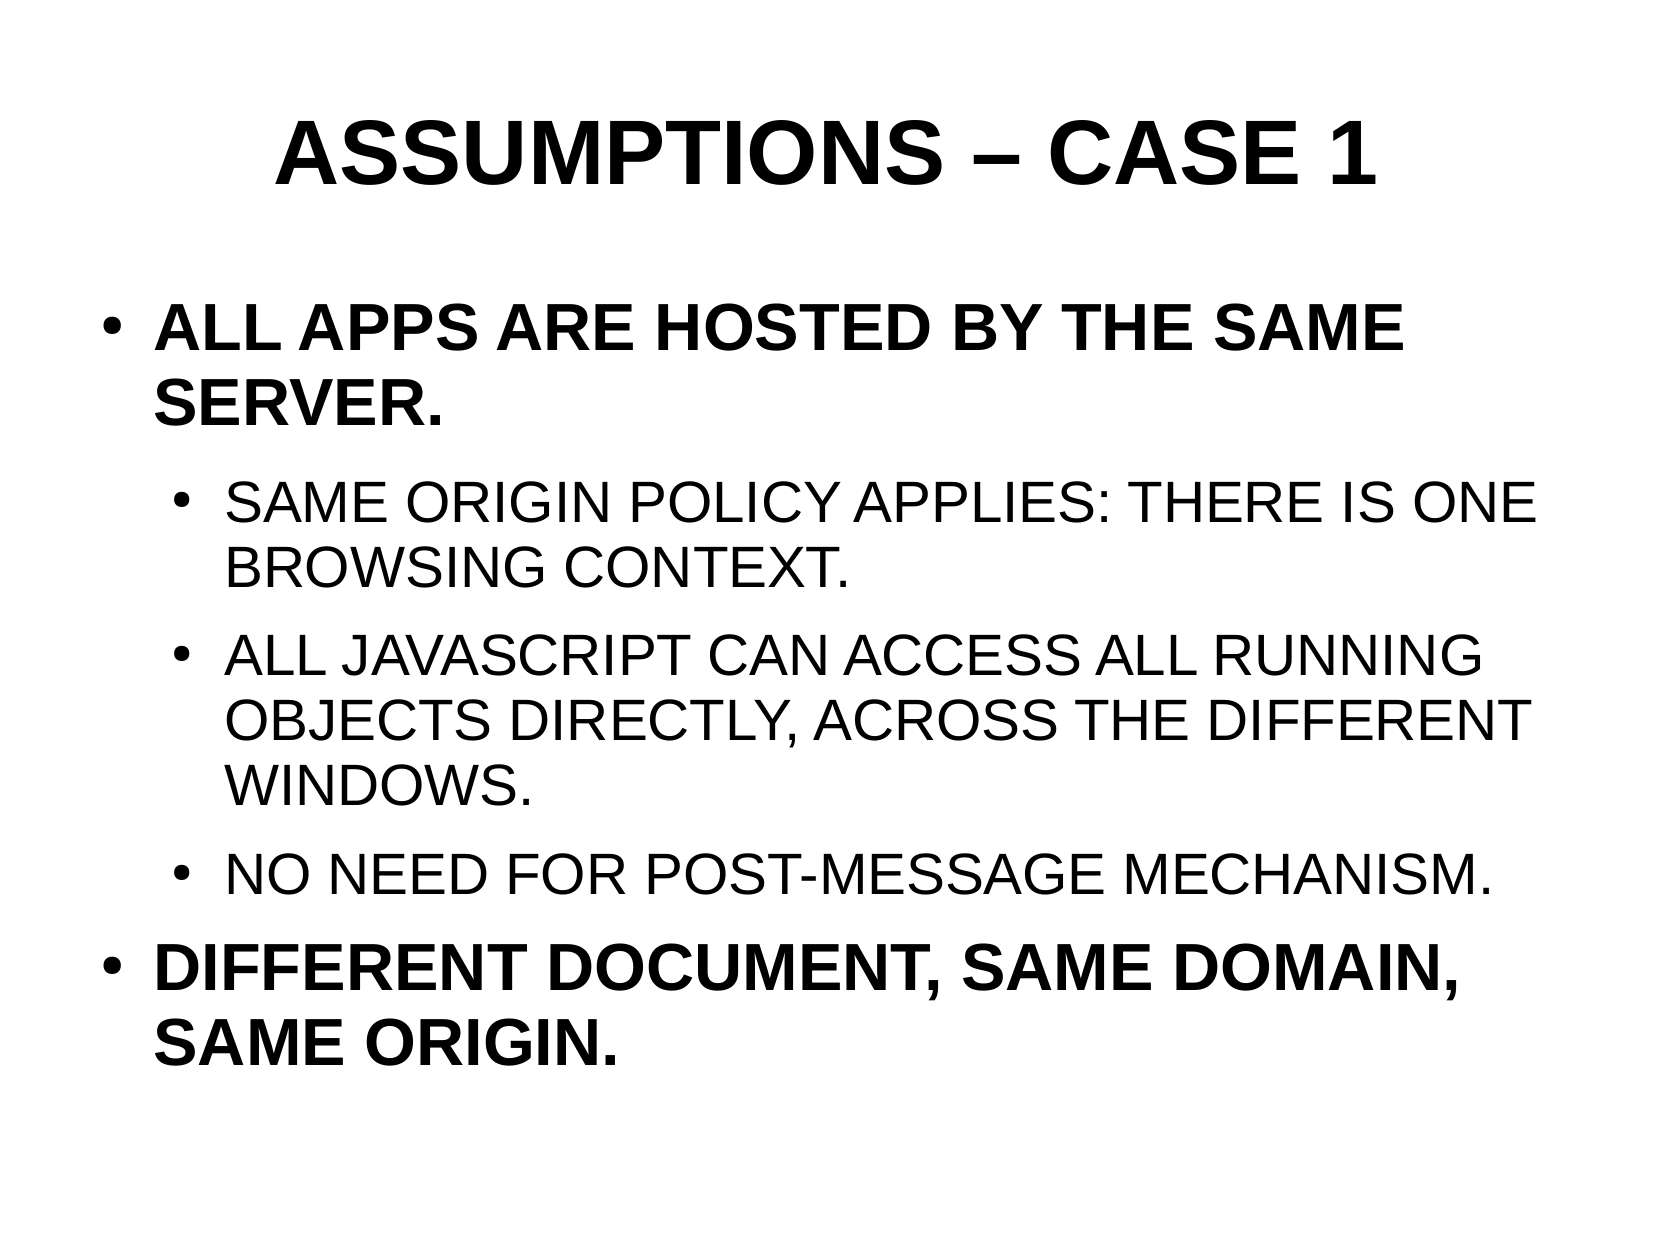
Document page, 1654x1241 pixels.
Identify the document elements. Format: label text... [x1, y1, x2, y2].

list ALL APPS ARE HOSTED BY THE SAME SERVER. SAME ORIGIN POLICY APPLIES: THERE IS ONE BROWSING CONTEXT. ALL JAVASCRIPT CAN ACCESS ALL RUNNING OBJECTS DIRECTLY, ACROSS THE DIFFERENT WINDOWS. NO NEED FOR POST-MESSAGE MECHANISM. DIFFERENT DOCUMENT, SAME DOMAIN, SAME ORIGIN. [82, 290, 1571, 1109]
title ASSUMPTIONS – CASE 1 [82, 49, 1571, 257]
